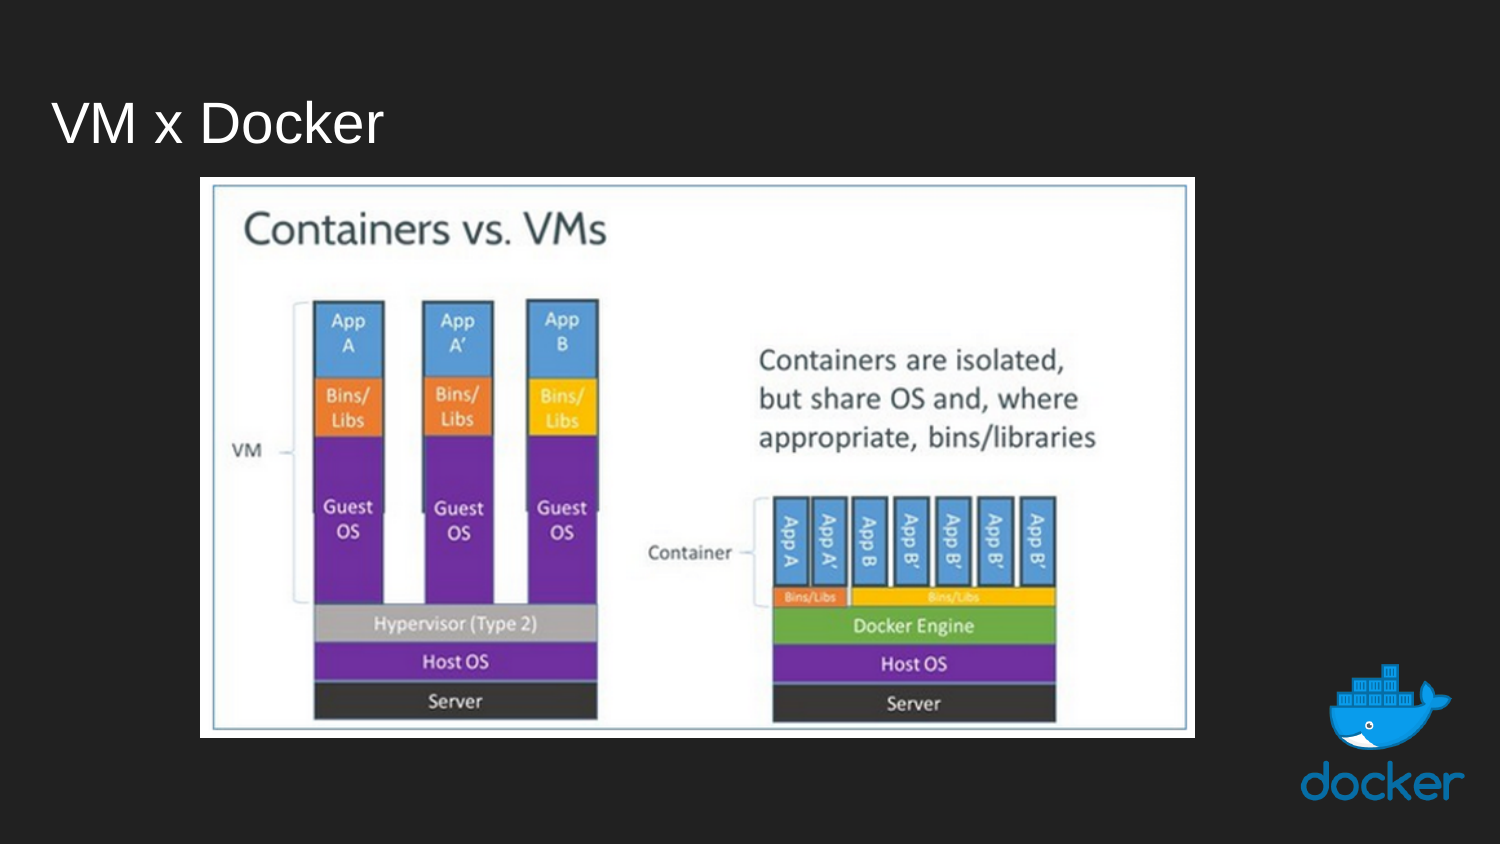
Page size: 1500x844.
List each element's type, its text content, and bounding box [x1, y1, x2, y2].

picture [1286, 649, 1479, 815]
picture [200, 177, 1195, 738]
text_box VM x Docker [51, 72, 1449, 167]
